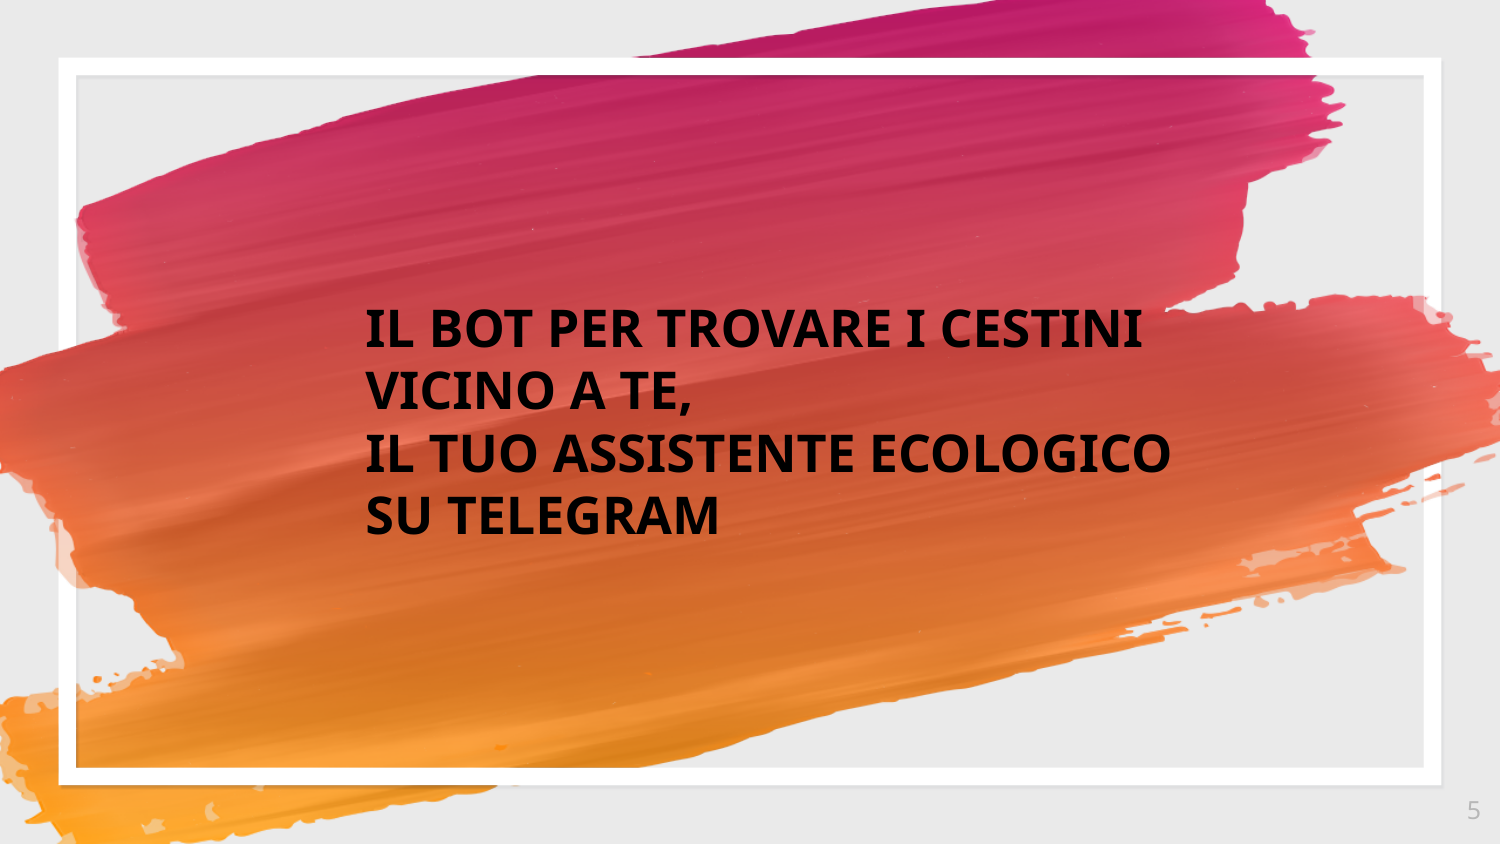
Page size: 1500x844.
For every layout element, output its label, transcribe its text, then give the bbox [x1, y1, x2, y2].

picture [0, 0, 1500, 844]
text_box IL BOT PER TROVARE I CESTINI VICINO A TE, IL TUO ASSISTENTE ECOLOGICO SU TELEGRAM [350, 280, 1208, 696]
slide_number <number> [1391, 779, 1482, 844]
